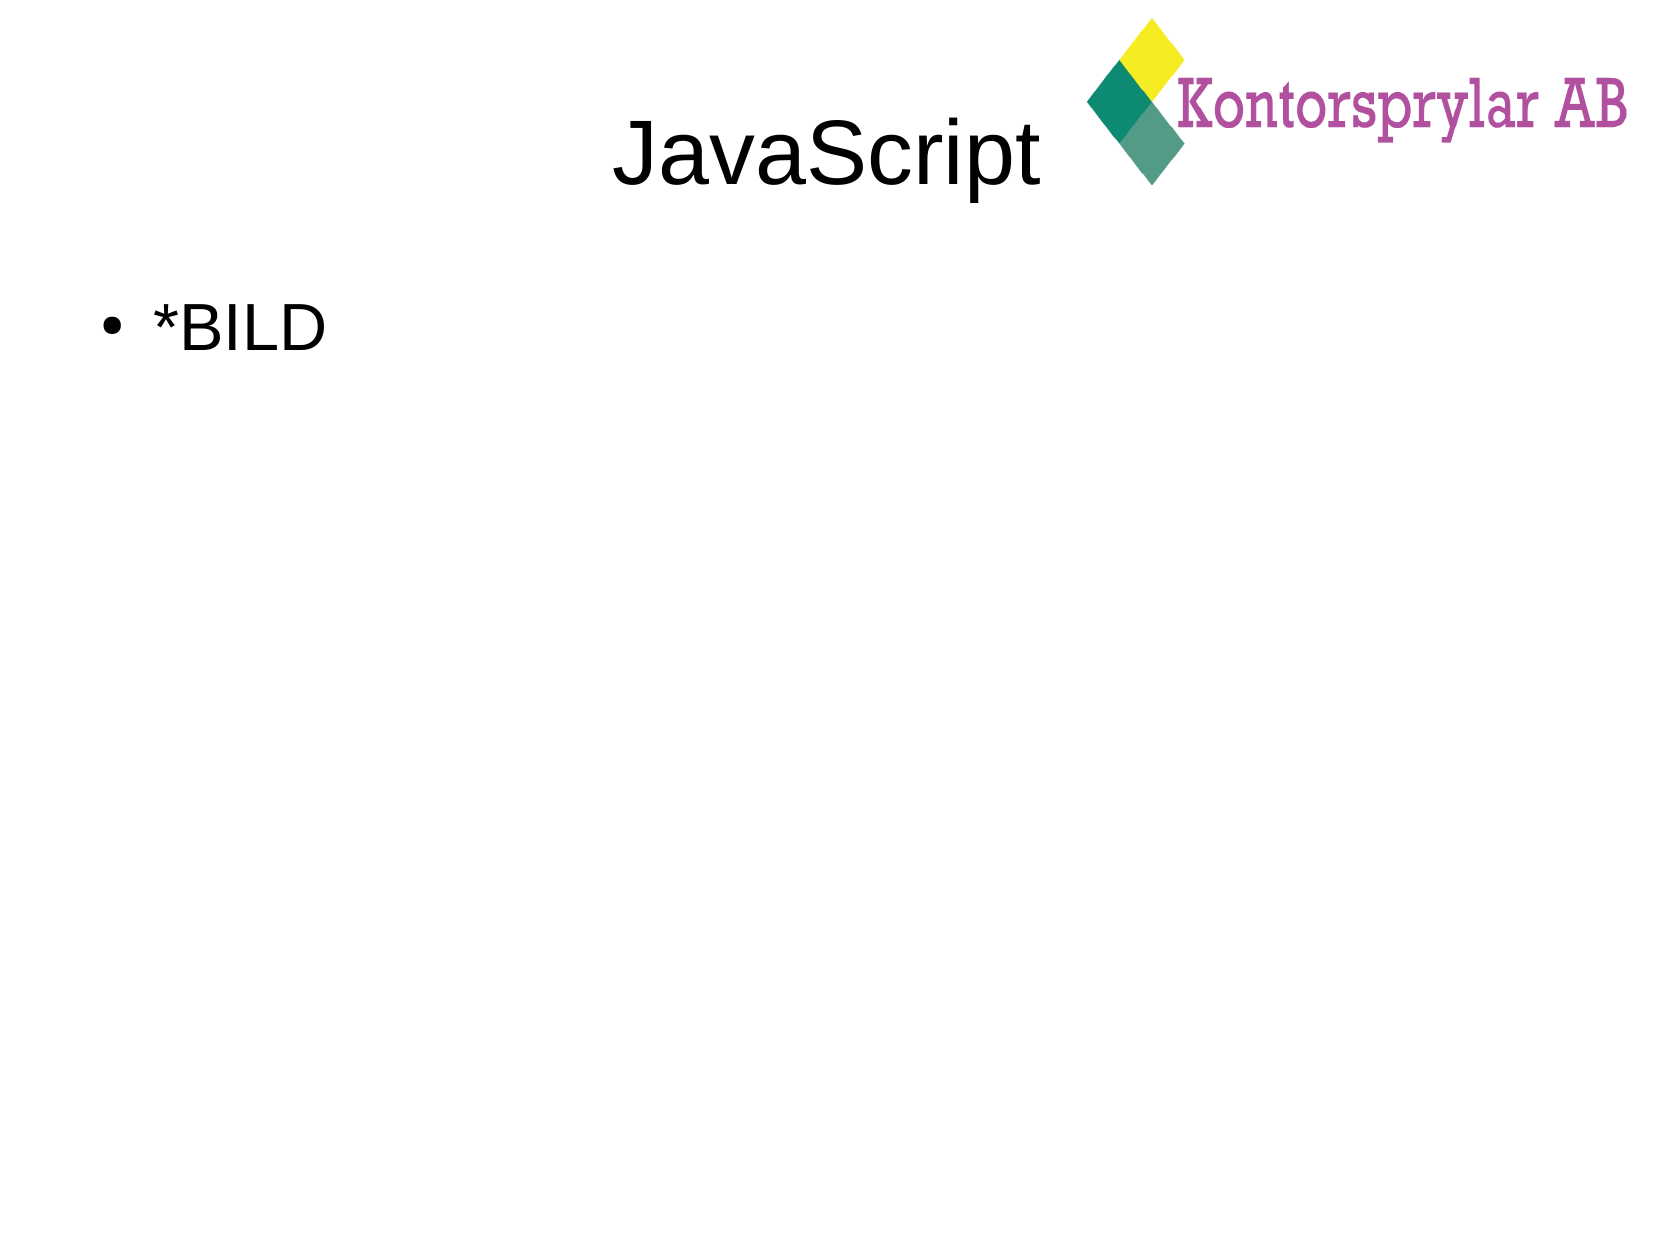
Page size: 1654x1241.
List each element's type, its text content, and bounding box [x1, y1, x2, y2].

list *BILD [82, 290, 1571, 1109]
picture [1086, 9, 1654, 190]
title JavaScript [82, 49, 1571, 257]
